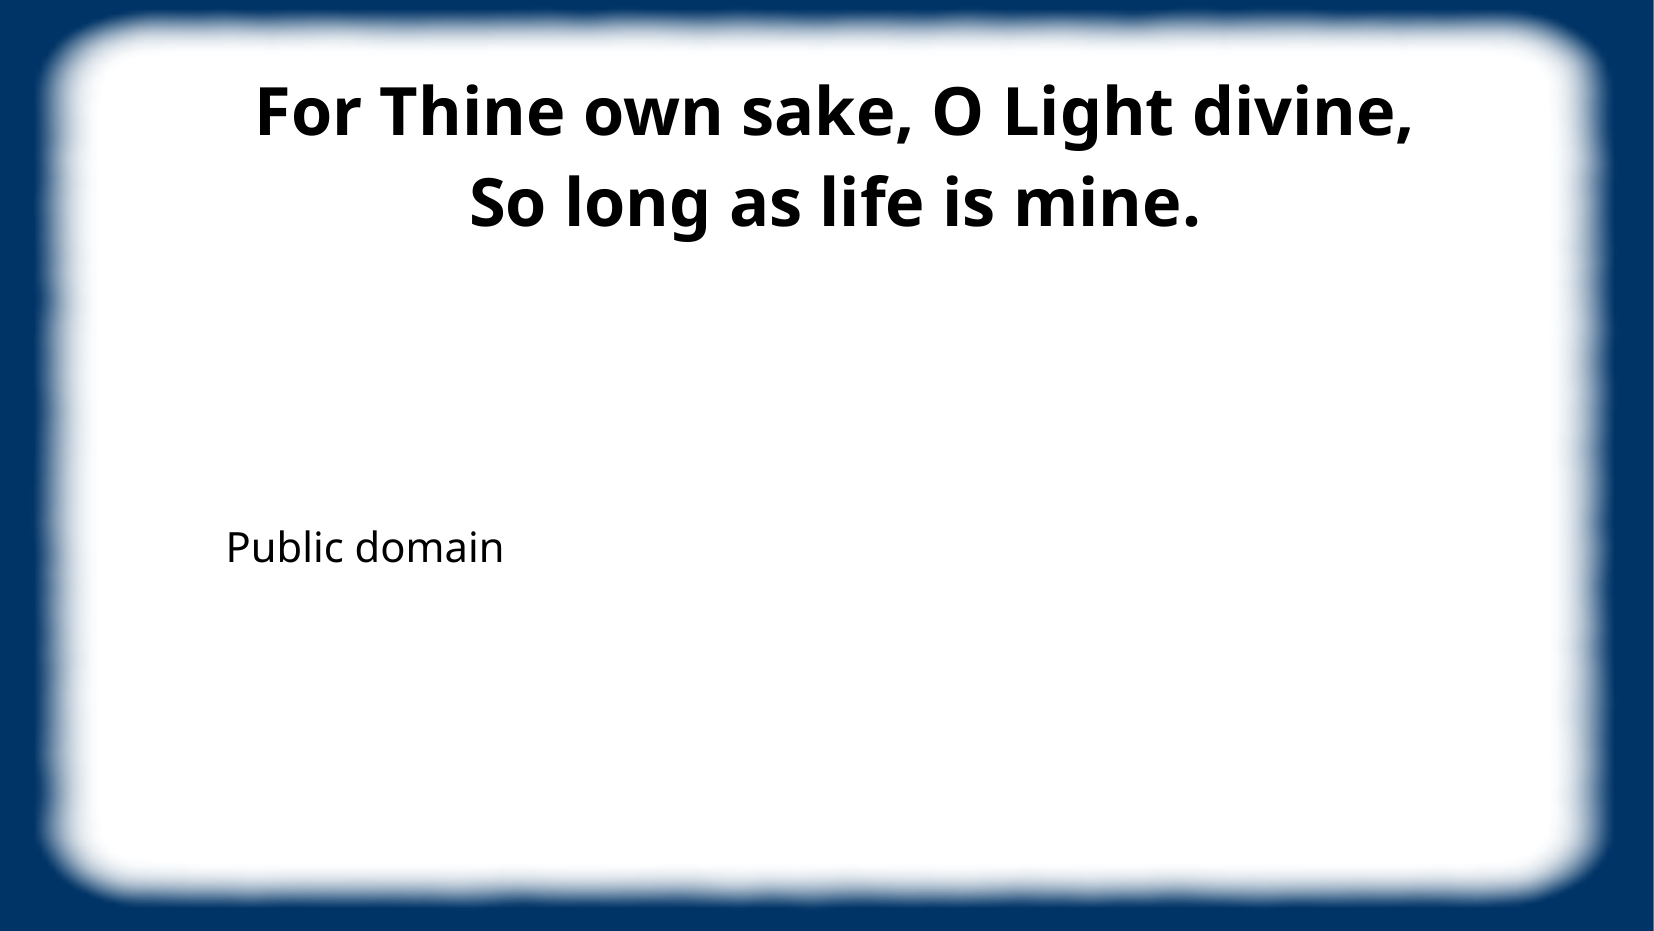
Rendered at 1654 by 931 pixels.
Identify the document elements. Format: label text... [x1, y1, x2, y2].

text_box For Thine own sake, O Light divine, So long as life is mine. Public domain [140, 56, 1531, 601]
picture [0, 0, 1654, 931]
